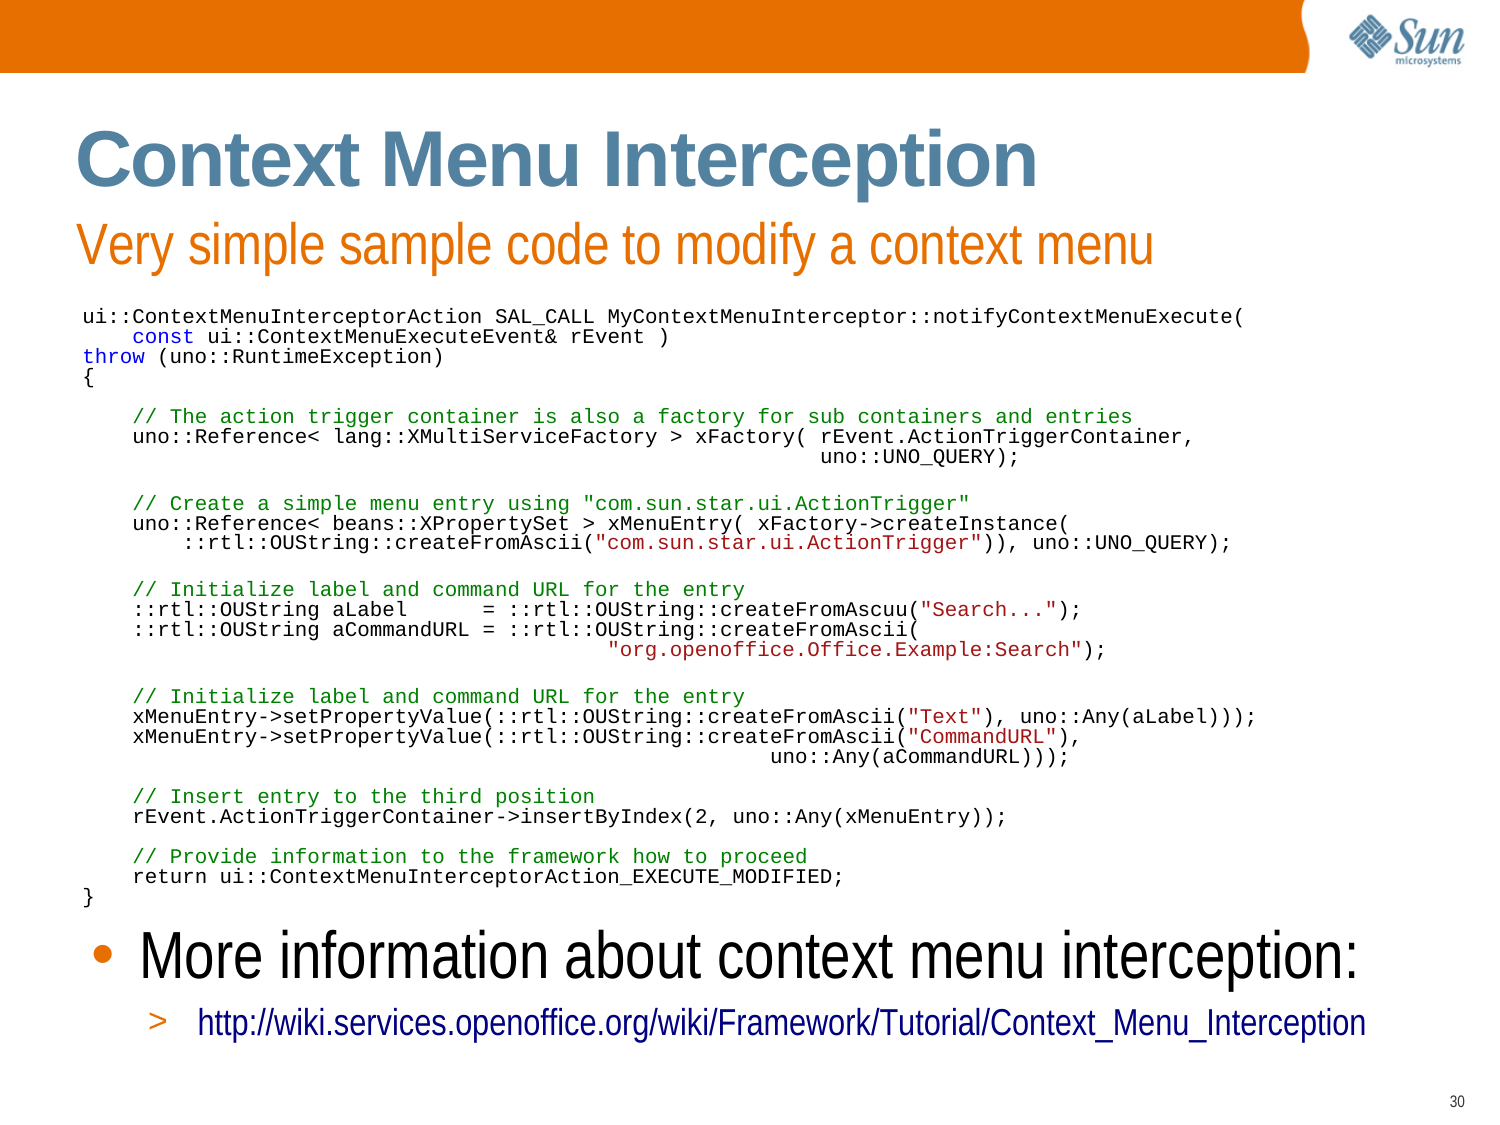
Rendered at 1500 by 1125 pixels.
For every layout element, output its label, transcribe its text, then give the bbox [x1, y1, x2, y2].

title Context Menu Interception [75, 123, 1437, 227]
list ui::ContextMenuInterceptorAction SAL_CALL MyContextMenuInterceptor::notifyContextMenuExecute( const ui::ContextMenuExecuteEvent& rEvent ) throw (uno::RuntimeException) { // The action trigger container is also a factory for sub containers and entries uno::Reference< lang::XMultiServiceFactory > xFactory( rEvent.ActionTriggerContainer, uno::UNO_QUERY); // Create a simple menu entry using "com.sun.star.ui.ActionTrigger" uno::Reference< beans::XPropertySet > xMenuEntry( xFactory->createInstance( ::rtl::OUString::createFromAscii("com.sun.star.ui.ActionTrigger")), uno::UNO_QUERY); // Initialize label and command URL for the entry ::rtl::OUString aLabel = ::rtl::OUString::createFromAscuu("Search..."); ::rtl::OUString aCommandURL = ::rtl::OUString::createFromAscii( "org.openoffice.Office.Example:Search"); // Initialize label and command URL for the entry xMenuEntry->setPropertyValue(::rtl::OUString::createFromAscii("Text"), uno::Any(aLabel))); xMenuEntry->setPropertyValue(::rtl::OUString::createFromAscii("CommandURL"), uno::Any(aCommandURL))); // Insert entry to the third position rEvent.ActionTriggerContainer->insertByIndex(2, uno::Any(xMenuEntry)); // Provide information to the framework how to proceed return ui::ContextMenuInterceptorAction_EXECUTE_MODIFIED; } [82, 307, 1419, 879]
text_box Very simple sample code to modify a context menu [76, 218, 1345, 287]
picture [0, 0, 1500, 73]
list More information about context menu interception: http://wiki.services.openoffice.org/wiki/Framework/Tutorial/Context_Menu_Interception [71, 925, 1409, 1088]
